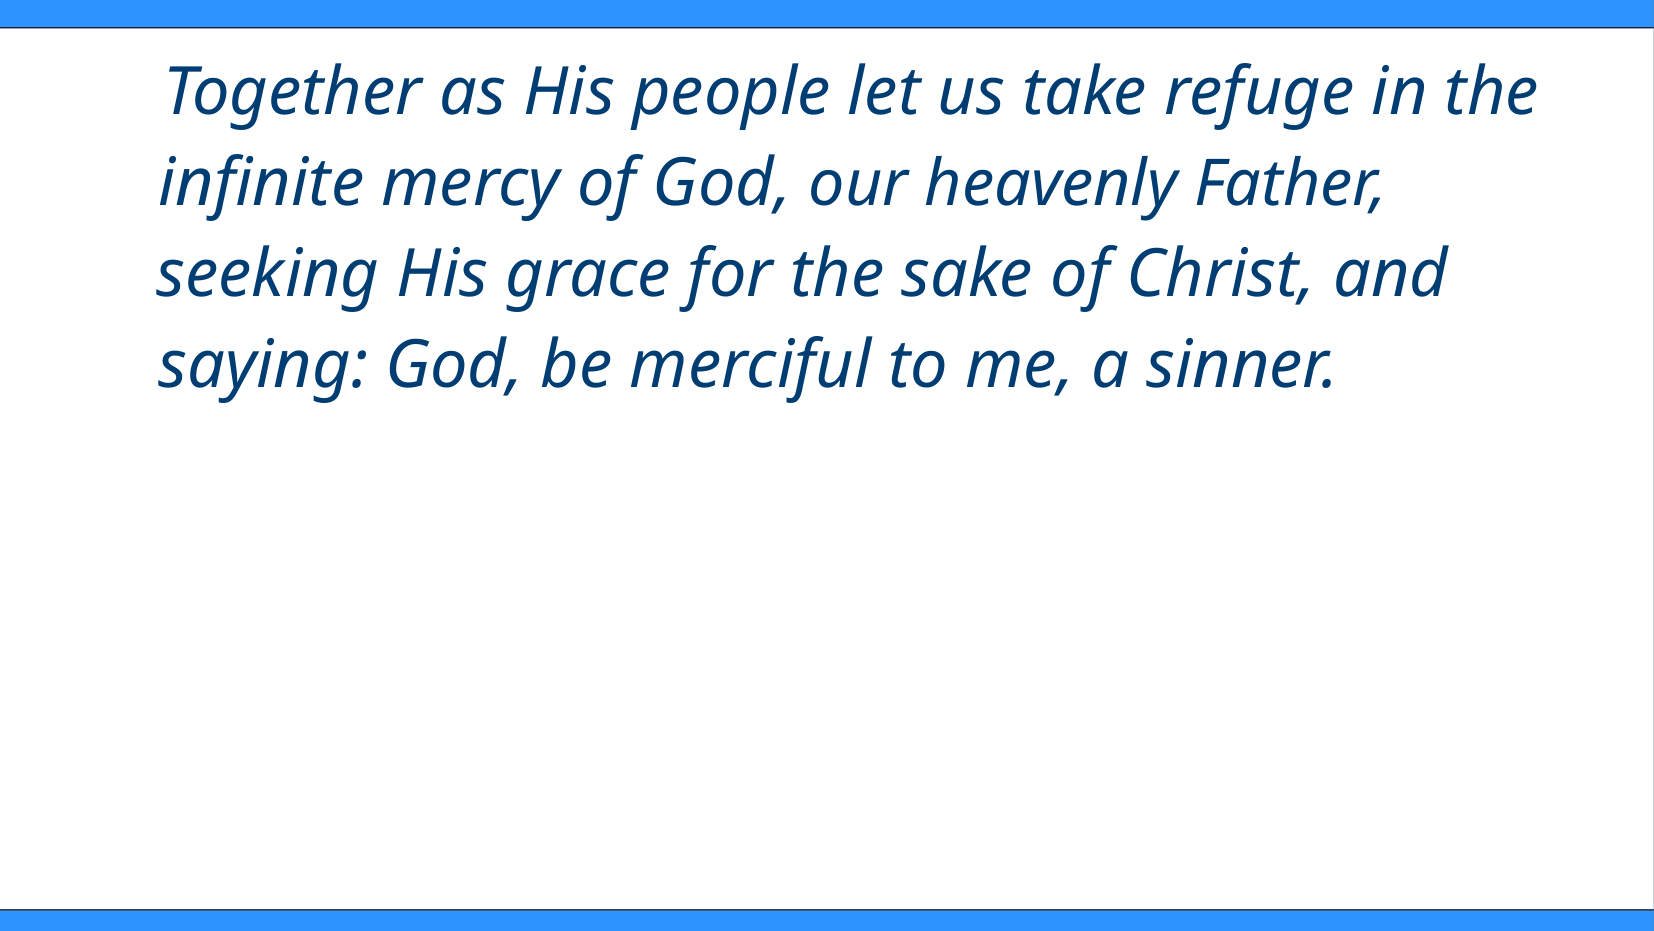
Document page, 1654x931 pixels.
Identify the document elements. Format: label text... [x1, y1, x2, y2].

text_box Together as His people let us take refuge in the infinite mercy of God, our heavenly Father, seeking His grace for the sake of Christ, and saying: God, be merciful to me, a sinner. [75, 36, 1591, 506]
picture [0, 0, 1654, 931]
